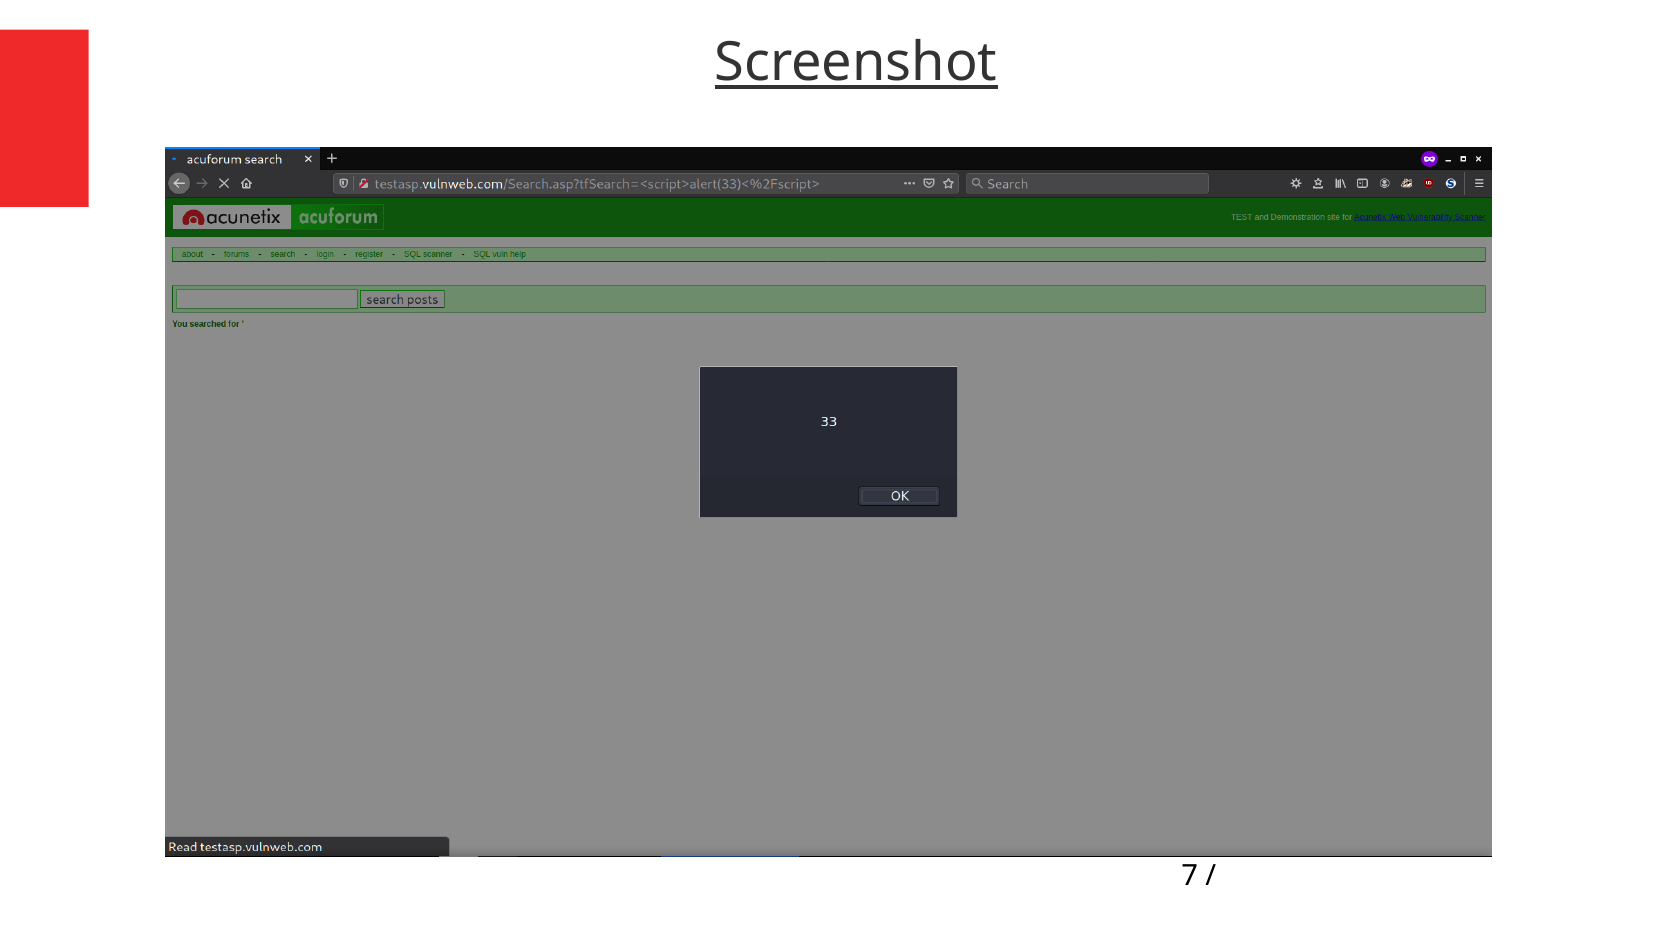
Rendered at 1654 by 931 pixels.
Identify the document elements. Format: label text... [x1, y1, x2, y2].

picture [165, 147, 1492, 857]
text_box / [1181, 856, 1565, 922]
title Screenshot [118, 0, 1595, 148]
